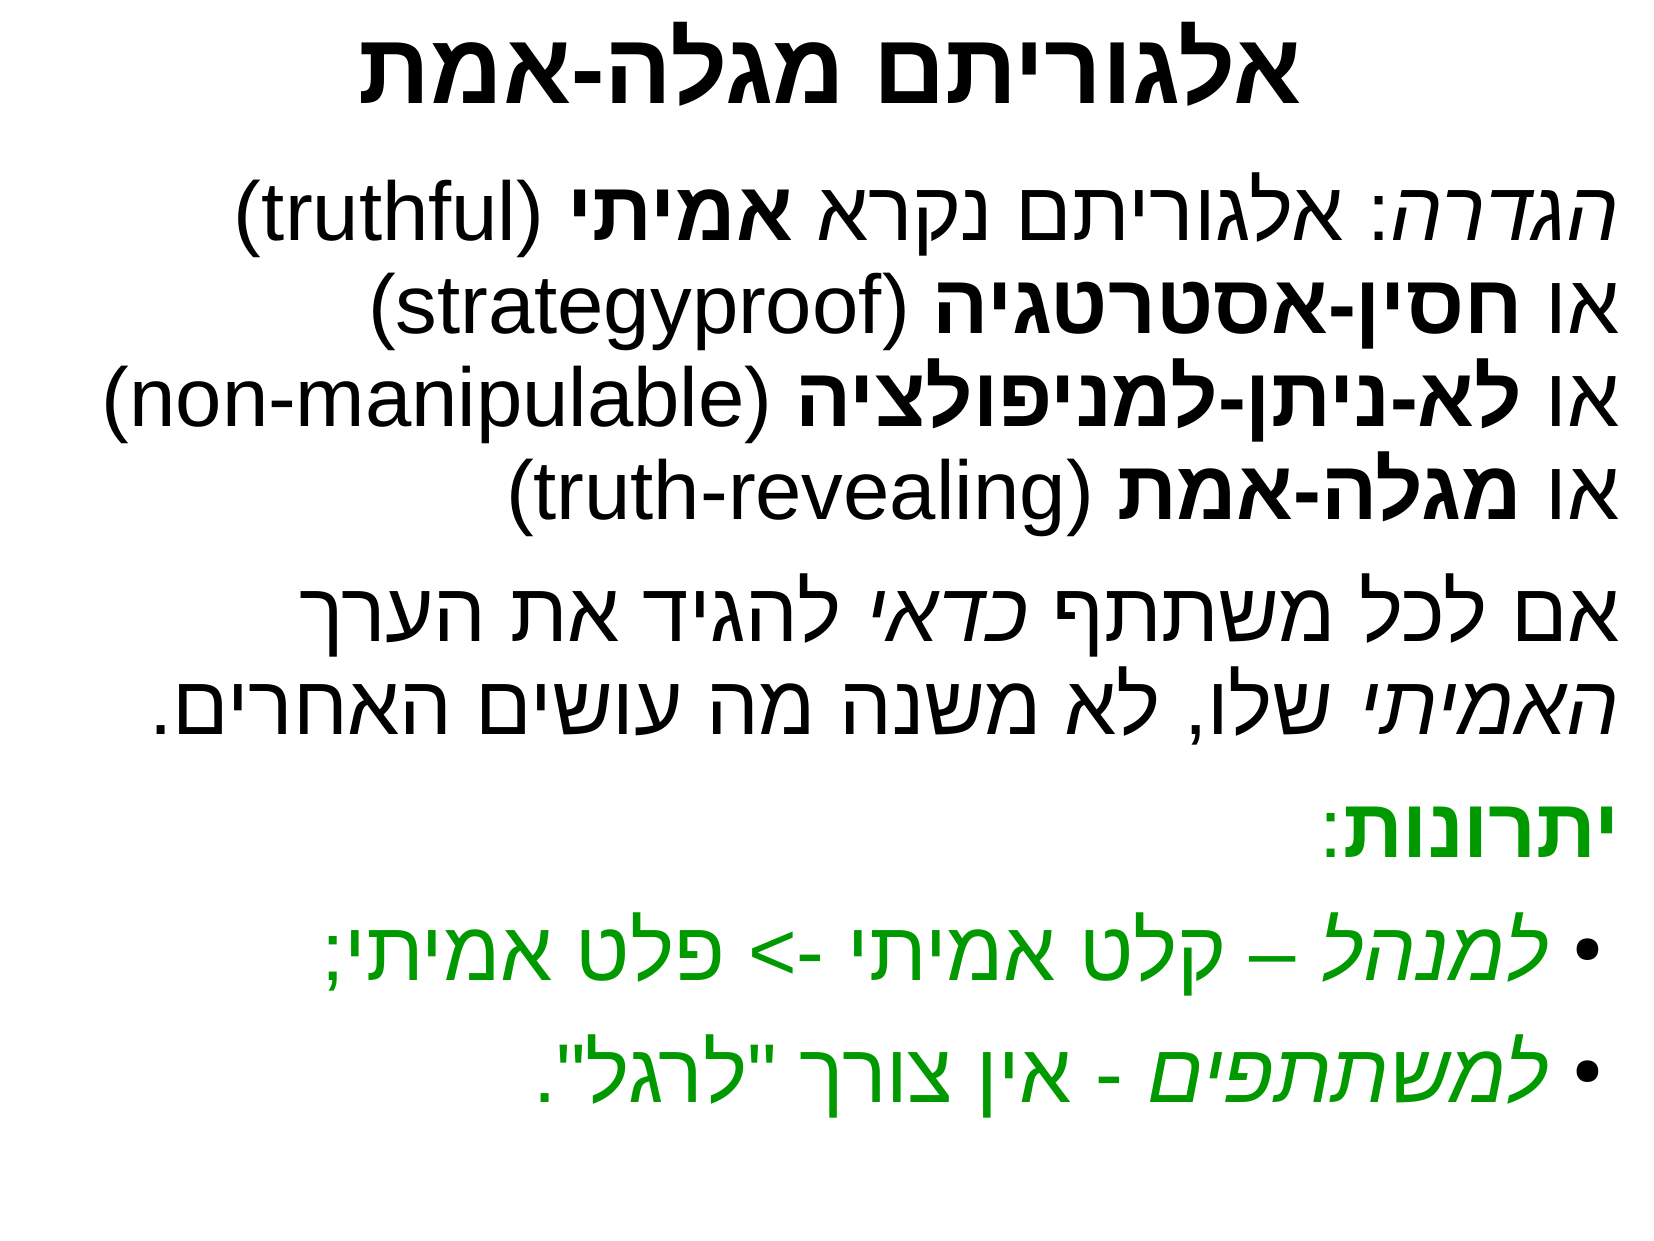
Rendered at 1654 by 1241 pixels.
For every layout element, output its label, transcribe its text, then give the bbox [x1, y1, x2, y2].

title אלגוריתם מגלה-אמת [86, 0, 1576, 151]
list הגדרה: אלגוריתם נקרא אמיתי (truthful) או חסין-אסטרטגיה (strategyproof) או לא-ניתן-למניפולציה (non-manipulable) או מגלה-אמת (truth-revealing) אם לכל משתתף כדאי להגיד את הערך האמיתי שלו, לא משנה מה עושים האחרים. יתרונות: למנהל – קלט אמיתי -> פלט אמיתי; למשתתפים - אין צורך "לרגל". [30, 165, 1621, 1216]
